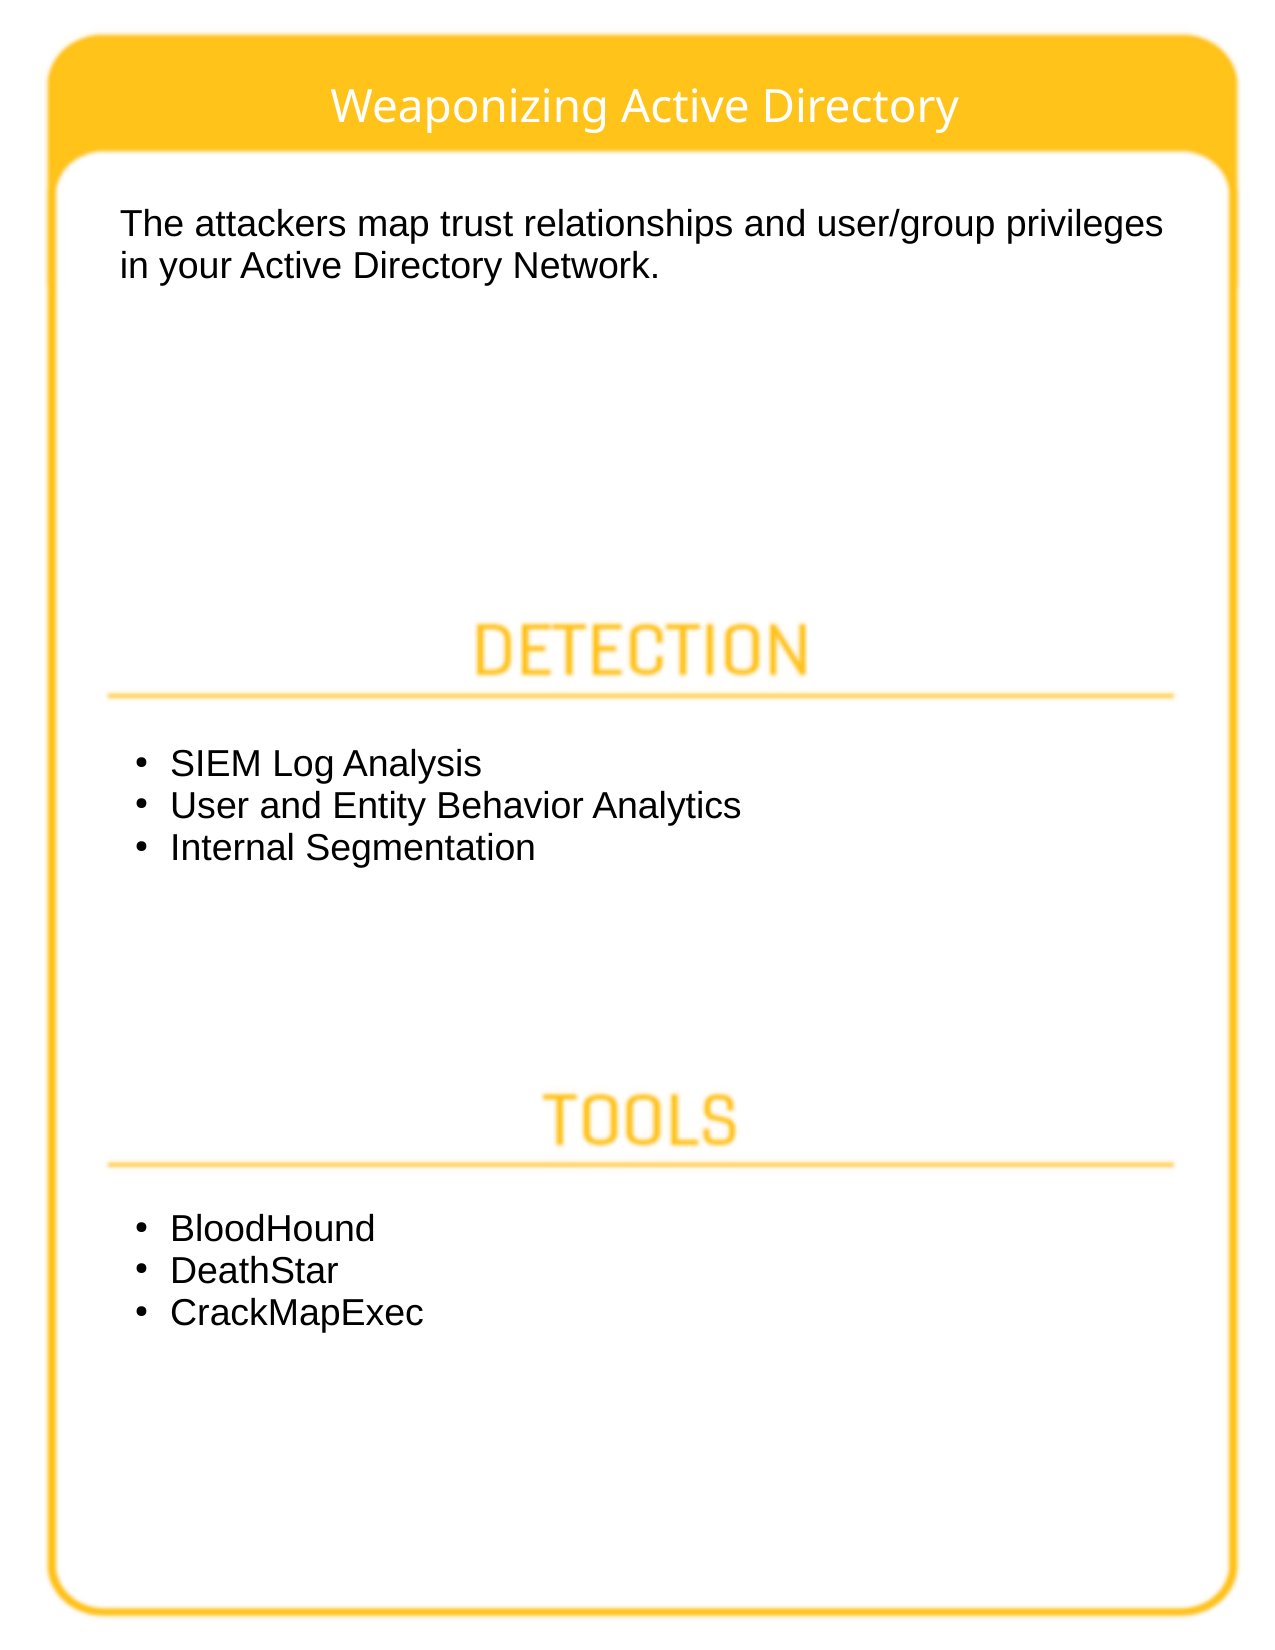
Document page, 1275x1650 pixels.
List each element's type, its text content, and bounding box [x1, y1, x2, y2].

text_box Weaponizing Active Directory [89, 54, 1200, 156]
picture [0, 0, 1275, 1650]
text_box SIEM Log Analysis User and Entity Behavior Analytics Internal Segmentation [119, 734, 1155, 876]
text_box BloodHound DeathStar CrackMapExec [119, 1199, 1170, 1346]
text_box The attackers map trust relationships and user/group privileges in your Active Directory Network. [104, 194, 1185, 294]
